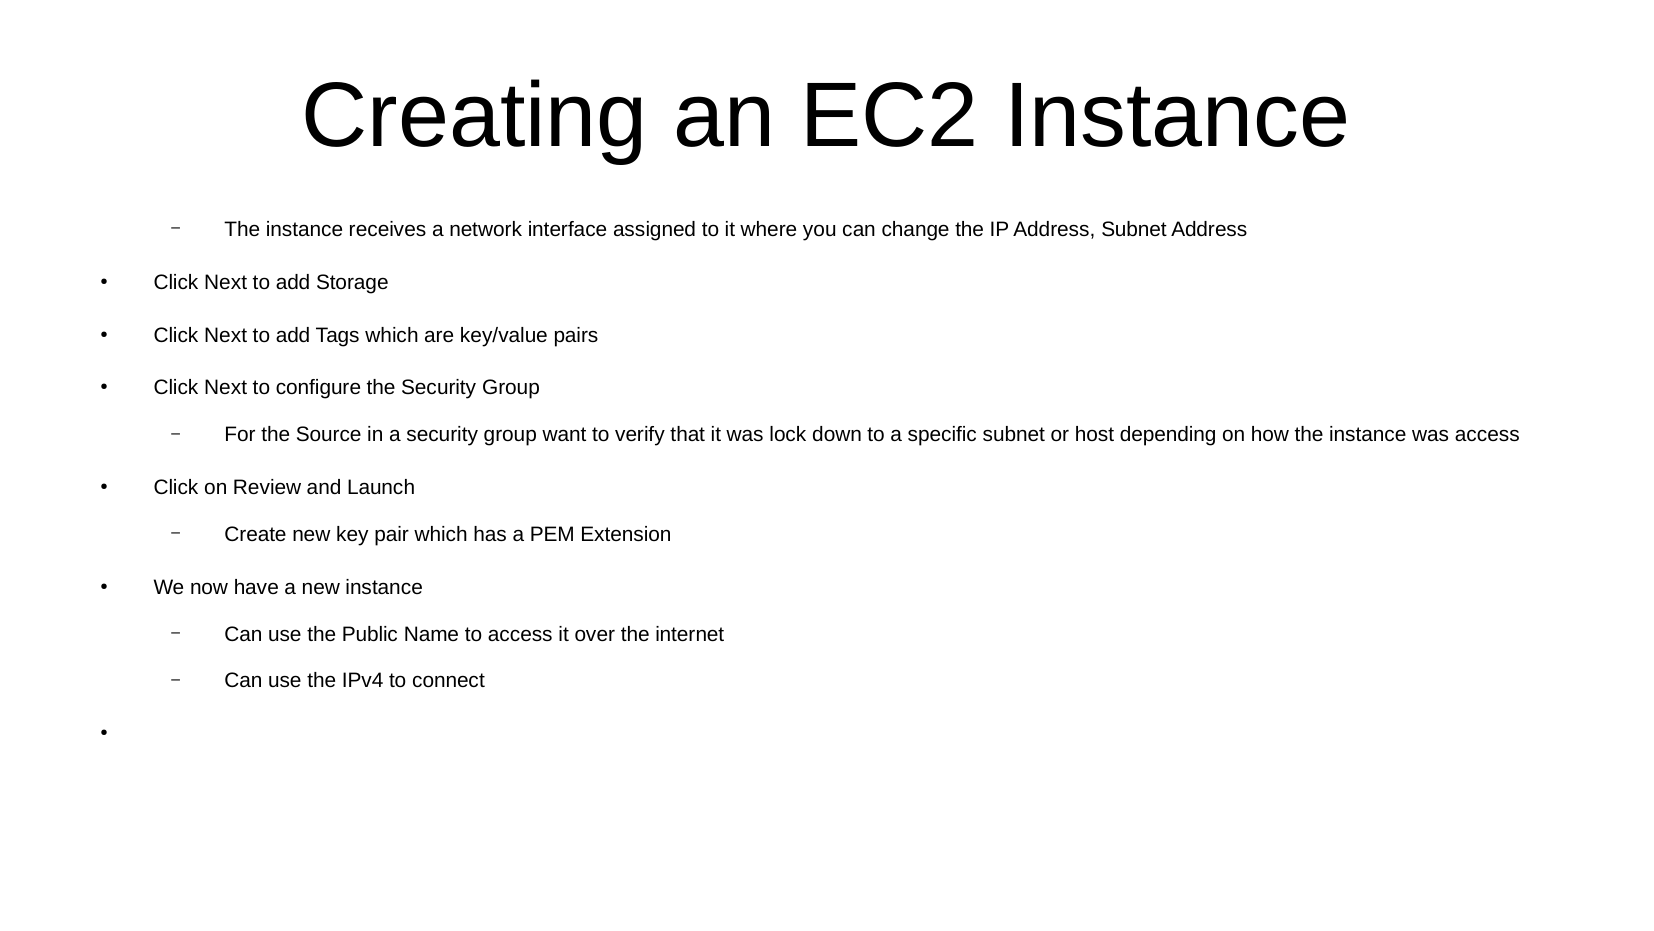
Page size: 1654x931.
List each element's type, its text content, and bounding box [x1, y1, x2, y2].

list The instance receives a network interface assigned to it where you can change the IP Address, Subnet Address Click Next to add Storage Click Next to add Tags which are key/value pairs Click Next to configure the Security Group For the Source in a security group want to verify that it was lock down to a specific subnet or host depending on how the instance was access Click on Review and Launch Create new key pair which has a PEM Extension We now have a new instance Can use the Public Name to access it over the internet Can use the IPv4 to connect [82, 217, 1636, 916]
title Creating an EC2 Instance [82, 37, 1571, 193]
